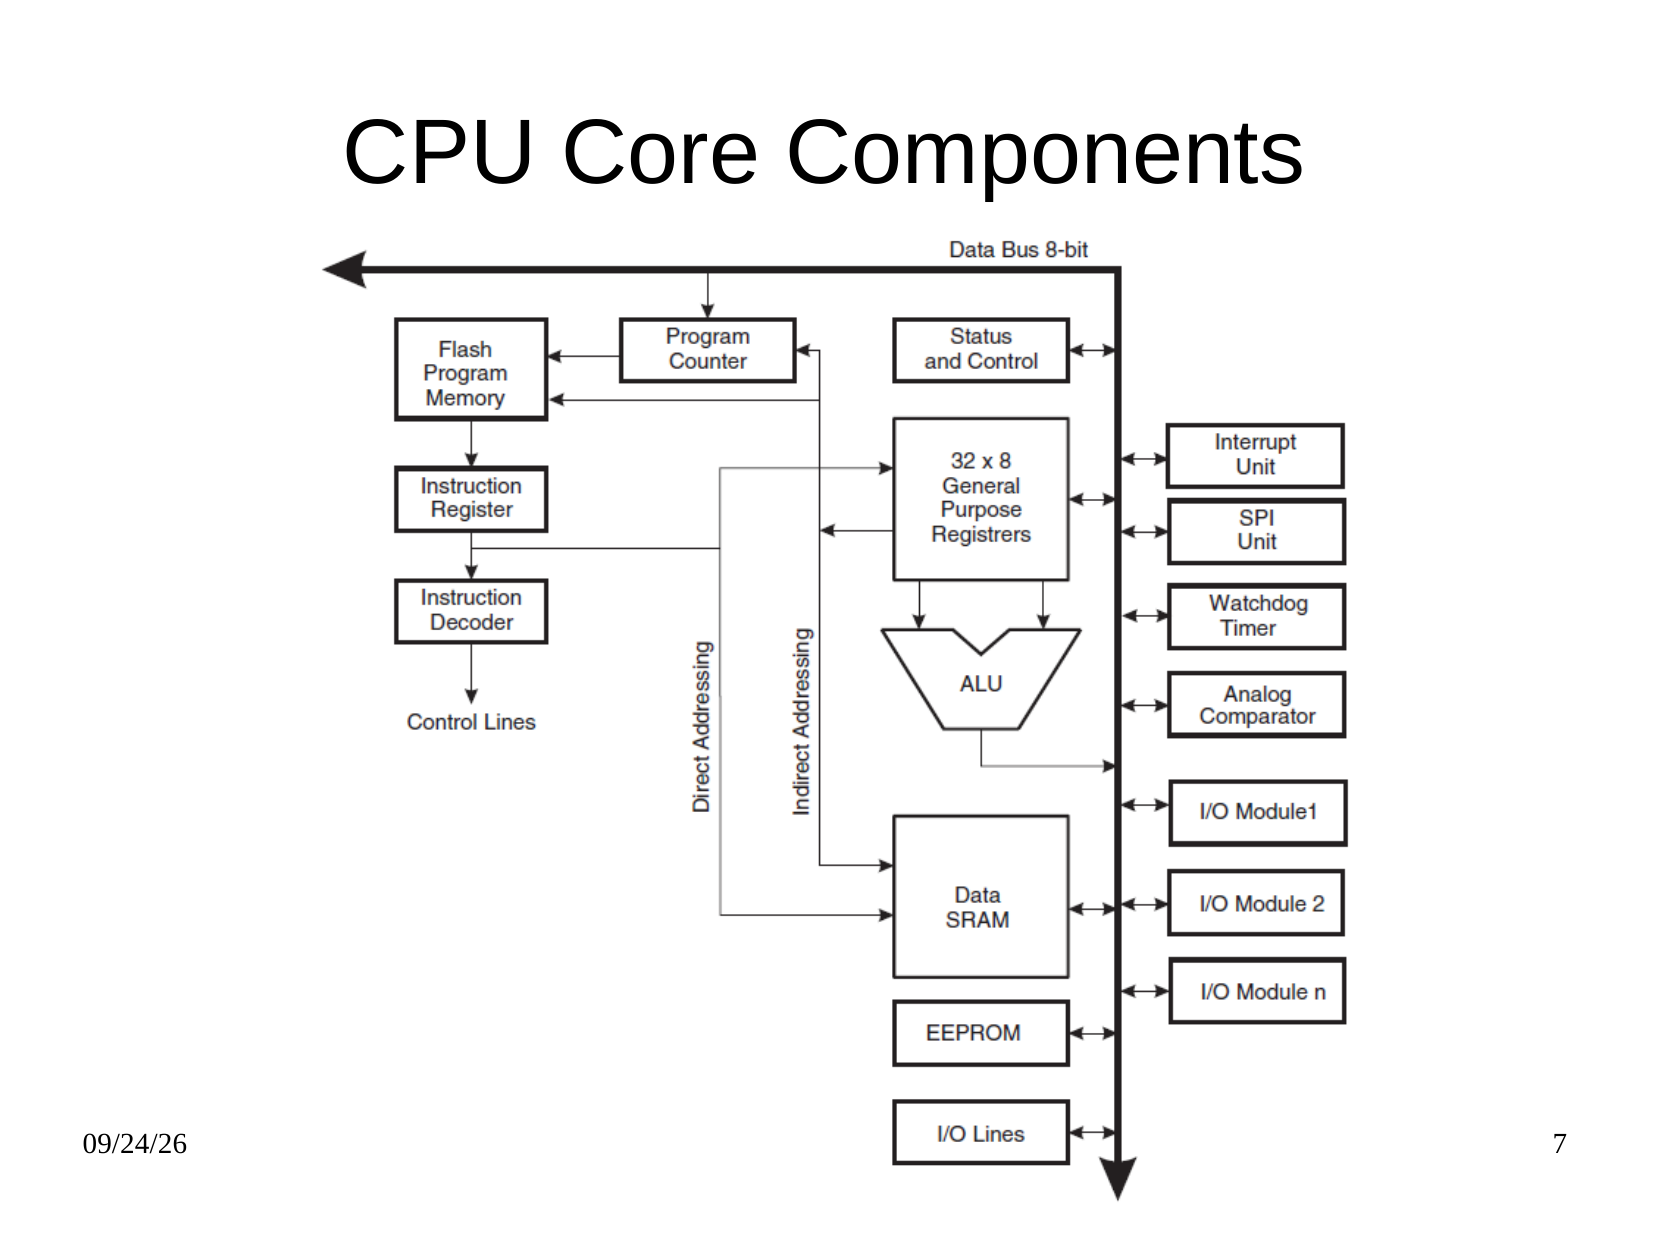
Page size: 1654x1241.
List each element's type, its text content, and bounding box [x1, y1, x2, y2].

title CPU Core Components [82, 49, 1568, 254]
picture [315, 234, 1354, 1208]
